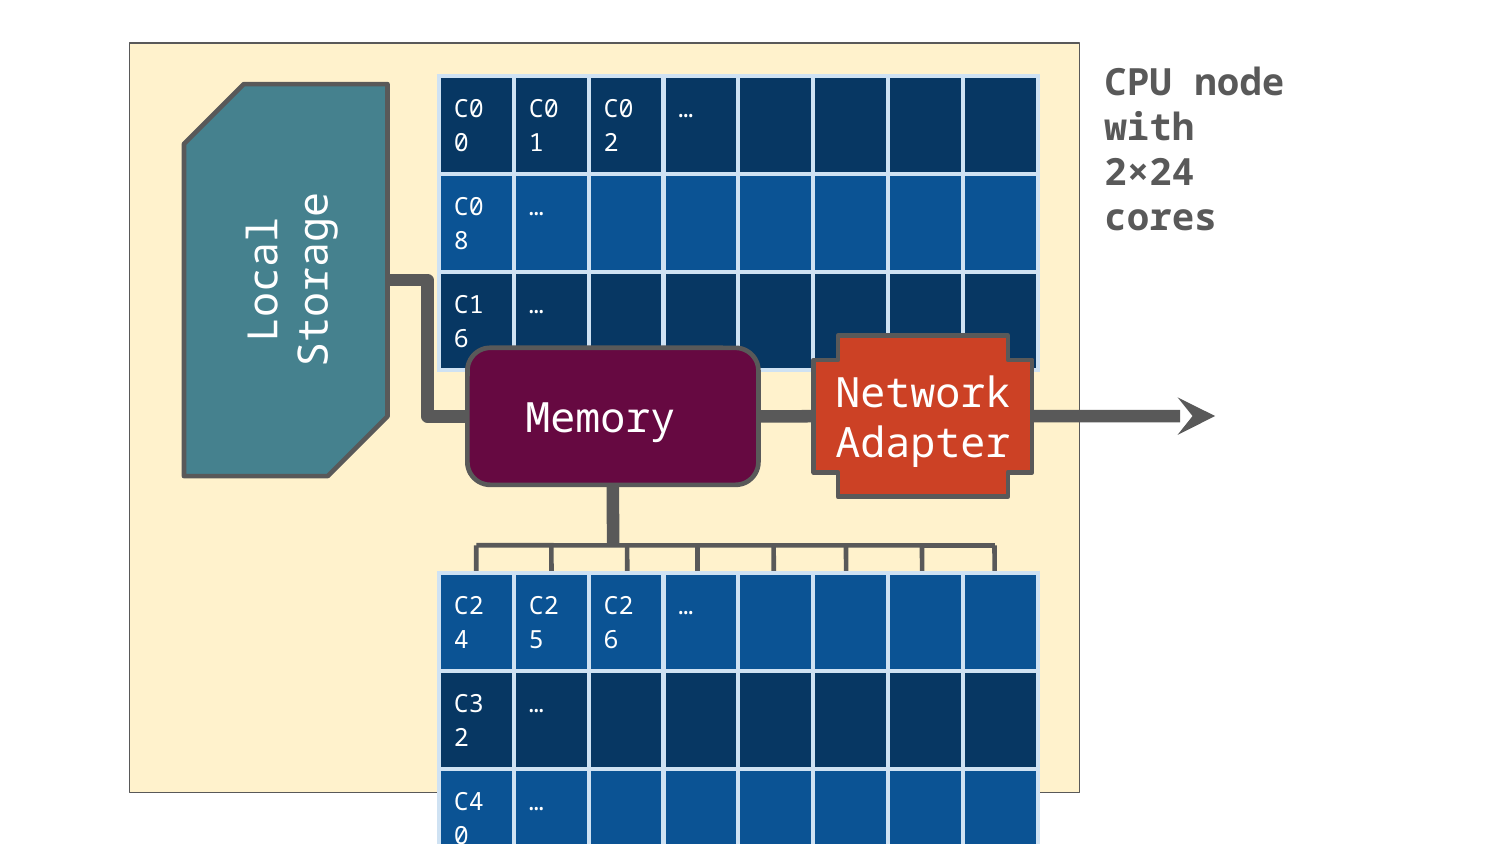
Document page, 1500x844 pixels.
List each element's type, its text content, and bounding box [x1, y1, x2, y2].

table_header [740, 575, 811, 669]
table_cell … [516, 771, 587, 844]
table_cell … [516, 673, 587, 767]
table_header C02 [591, 78, 661, 172]
table_cell [815, 673, 886, 767]
table_cell [890, 771, 961, 844]
text_box [620, 423, 1080, 793]
text_box [776, 548, 843, 571]
table_header C24 [441, 575, 512, 669]
table_cell [666, 176, 736, 270]
text_box Local Storage [183, 84, 388, 477]
table_cell C32 [441, 673, 512, 767]
text_box Network Adapter [813, 335, 1033, 497]
table_cell [965, 274, 1036, 368]
table_header C01 [516, 78, 587, 172]
table_header [815, 78, 886, 172]
table_header … [666, 78, 736, 172]
table_cell [591, 673, 661, 767]
table_header [740, 78, 811, 172]
table_cell [591, 771, 661, 844]
table_header [965, 78, 1036, 172]
table_header [815, 575, 886, 669]
table_cell [890, 176, 961, 270]
table_header [965, 575, 1036, 669]
table_header [890, 78, 961, 172]
table_cell C40 [441, 771, 512, 844]
table_cell [965, 673, 1036, 767]
table_cell [815, 771, 886, 844]
text_box [849, 548, 919, 571]
table_cell C40 [458, 832, 464, 842]
table_cell C16 [441, 274, 512, 368]
table_cell [965, 176, 1036, 270]
table_cell [740, 673, 811, 767]
table_cell [666, 771, 736, 844]
text_box [700, 548, 771, 571]
text_box [129, 42, 1080, 793]
text_box [554, 548, 624, 571]
table_cell [965, 771, 1036, 844]
table_cell [740, 771, 811, 844]
text_box [759, 372, 813, 410]
table_cell [815, 176, 886, 270]
table_cell … [516, 176, 587, 270]
table_cell [591, 176, 661, 270]
text_box Memory [467, 347, 759, 485]
table_cell [666, 673, 736, 767]
table_cell [890, 274, 961, 335]
table_cell [890, 673, 961, 767]
text_box [630, 548, 695, 571]
text_box [925, 548, 992, 571]
table_cell [591, 274, 661, 347]
table_header C25 [516, 575, 587, 669]
table_cell C08 [441, 176, 512, 270]
table_cell [815, 274, 886, 359]
table_header C26 [591, 575, 661, 669]
table_cell … [516, 274, 587, 347]
table_header [890, 575, 961, 669]
table_cell [666, 274, 736, 347]
table_header … [666, 575, 736, 669]
table_header C00 [441, 78, 512, 172]
text_box CPU node with 2×24 cores [1089, 42, 1320, 333]
table_cell [740, 176, 811, 270]
text_box [479, 548, 549, 571]
table_cell [740, 274, 811, 368]
